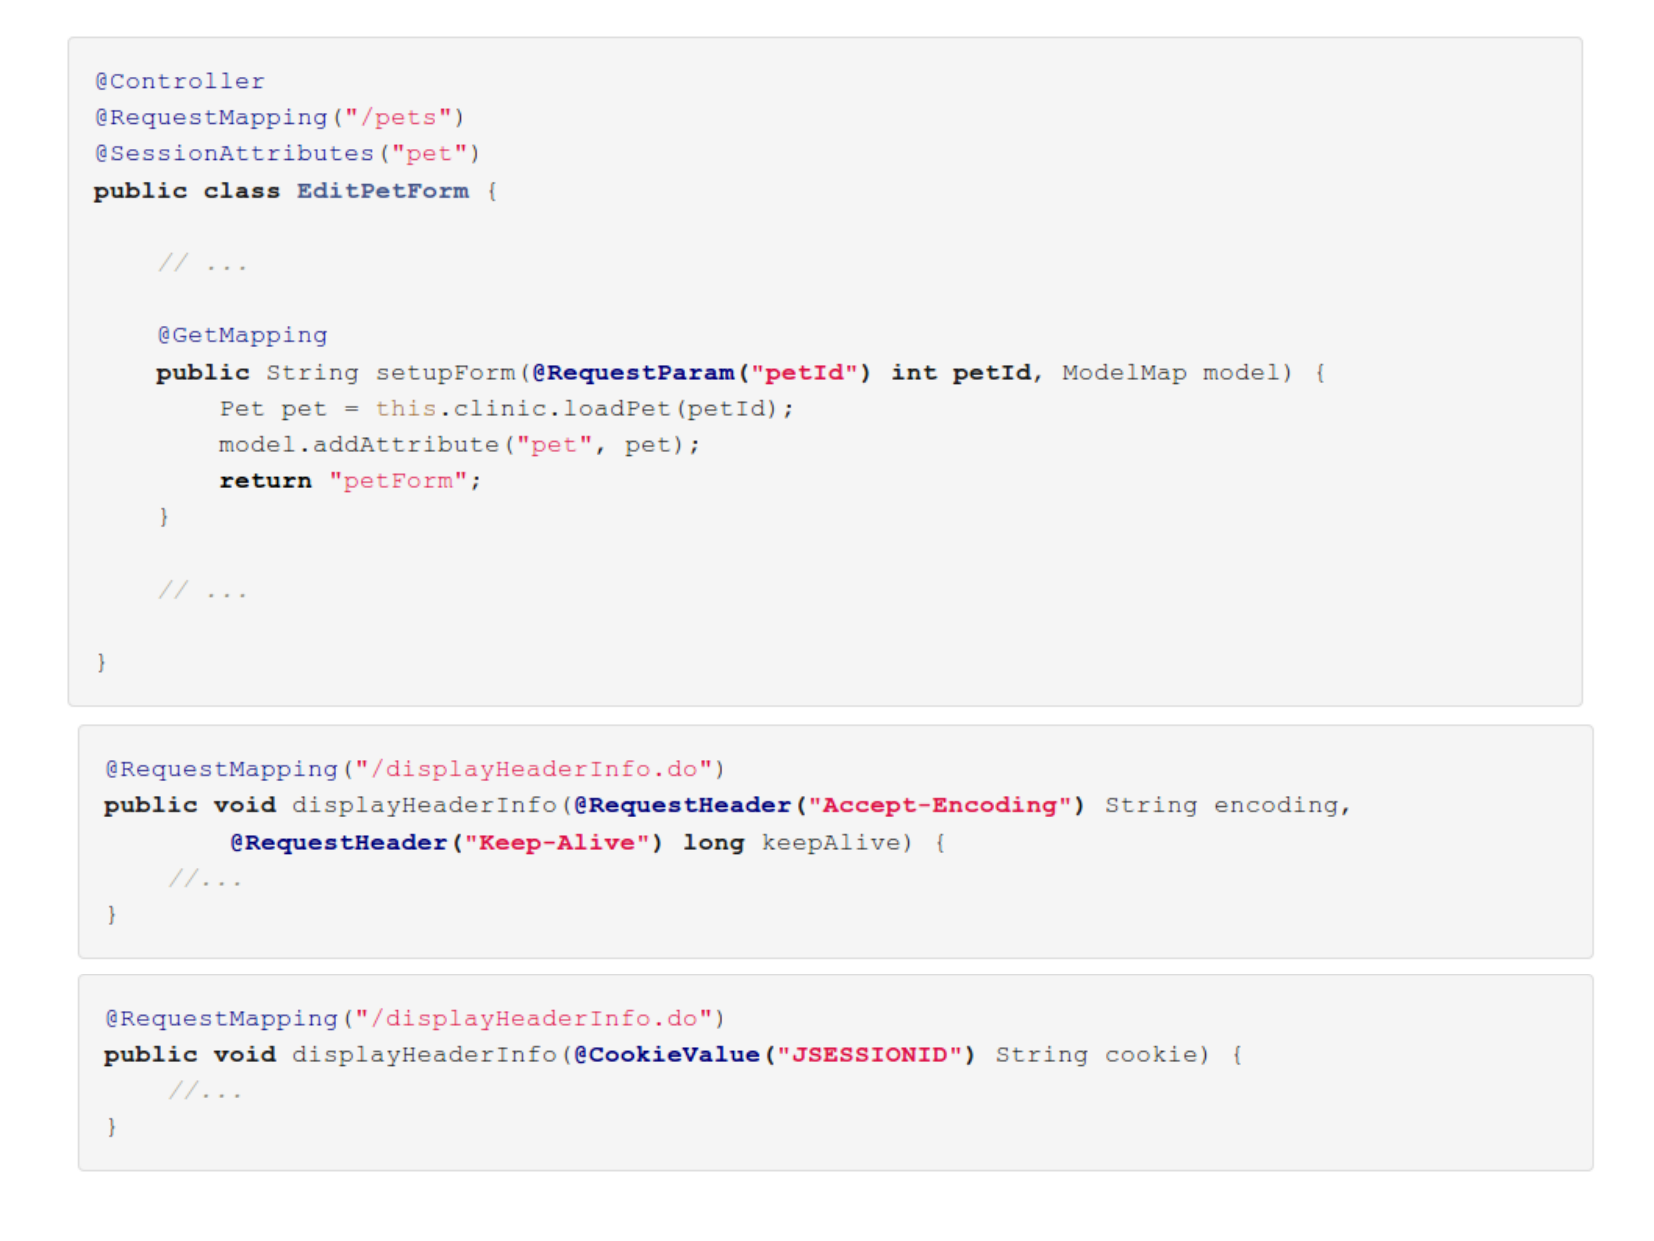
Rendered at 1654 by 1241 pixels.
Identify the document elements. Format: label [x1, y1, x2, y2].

picture [75, 720, 1602, 1190]
picture [60, 29, 1599, 715]
